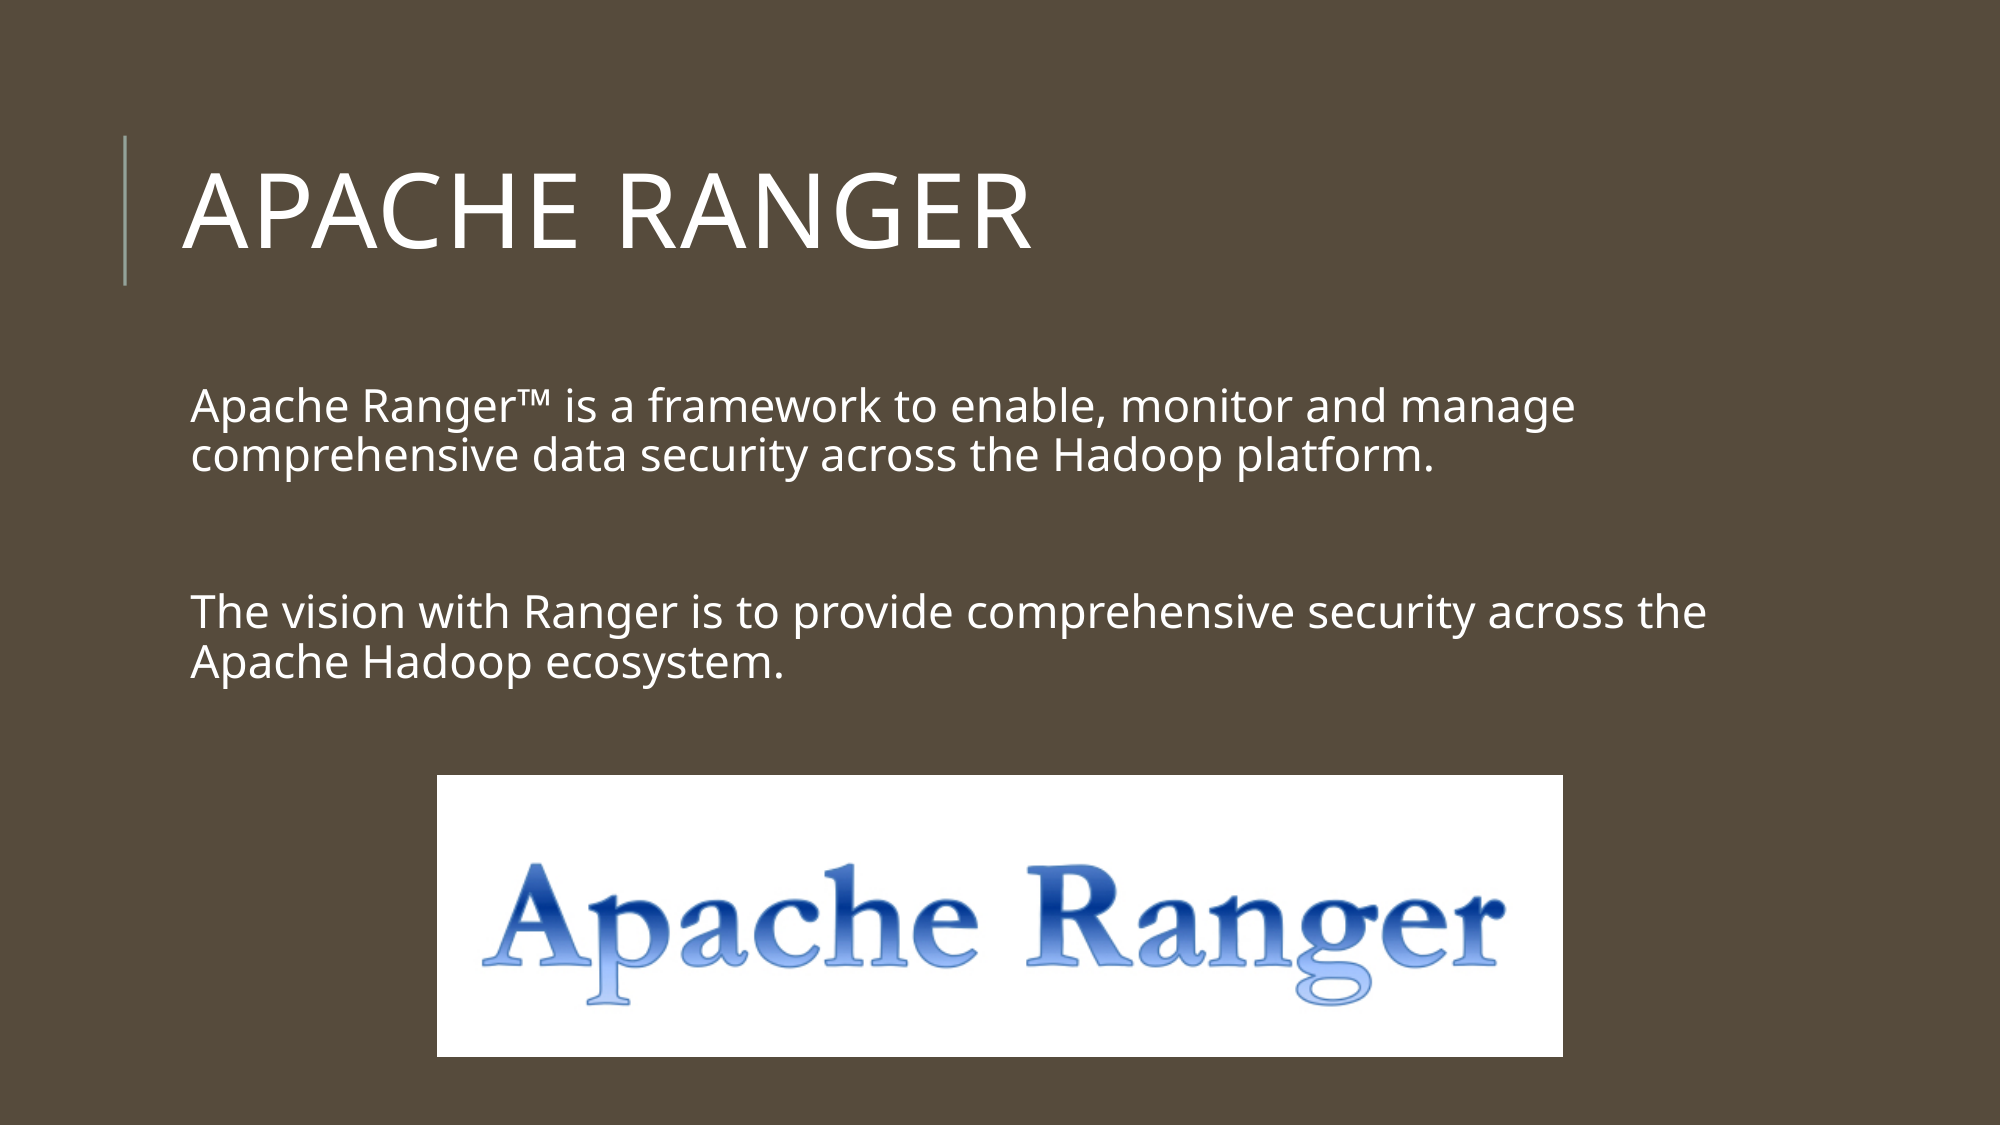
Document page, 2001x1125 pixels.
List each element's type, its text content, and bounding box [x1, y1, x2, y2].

title Apache ranger [168, 96, 1763, 342]
list Apache Ranger™ is a framework to enable, monitor and manage comprehensive data security across the Hadoop platform. The vision with Ranger is to provide comprehensive security across the Apache Hadoop ecosystem. [168, 375, 1763, 1035]
picture [437, 775, 1563, 1057]
